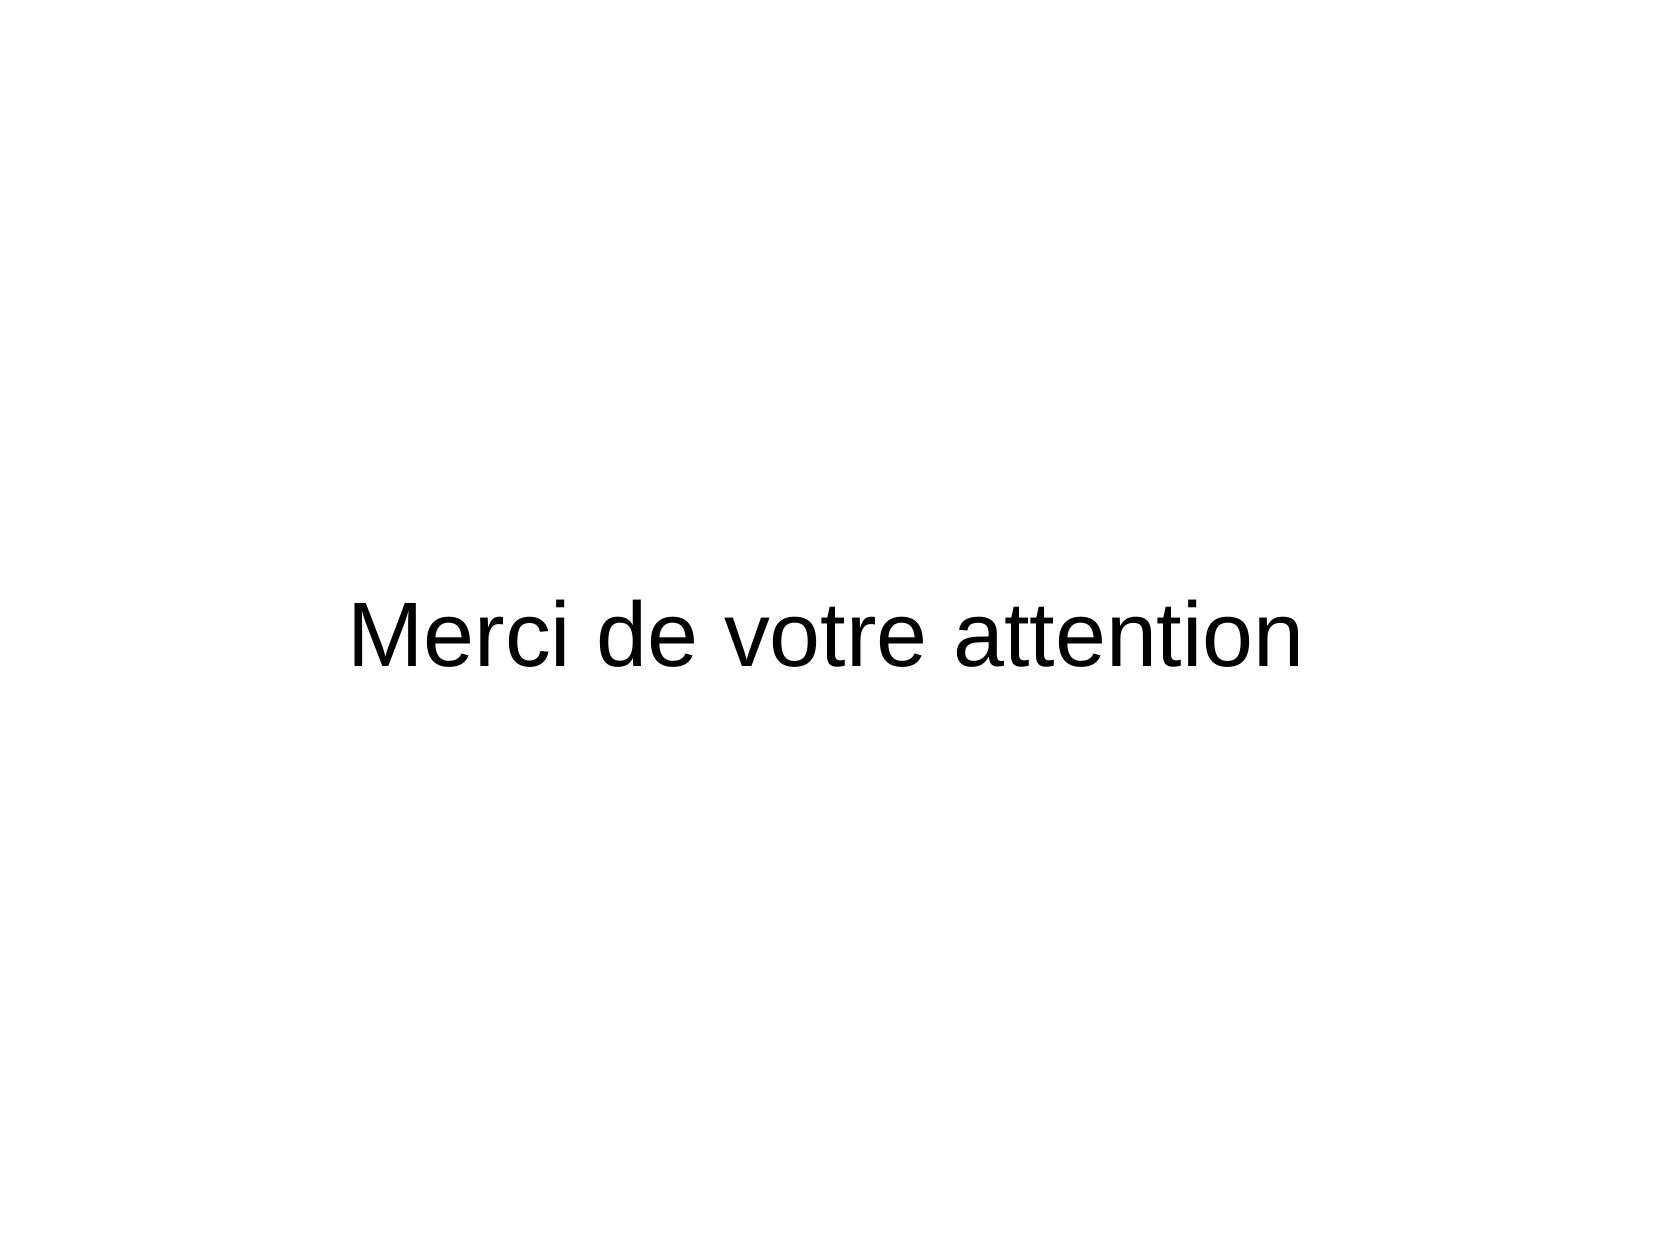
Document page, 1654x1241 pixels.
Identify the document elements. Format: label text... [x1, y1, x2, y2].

title Merci de votre attention [82, 531, 1571, 739]
